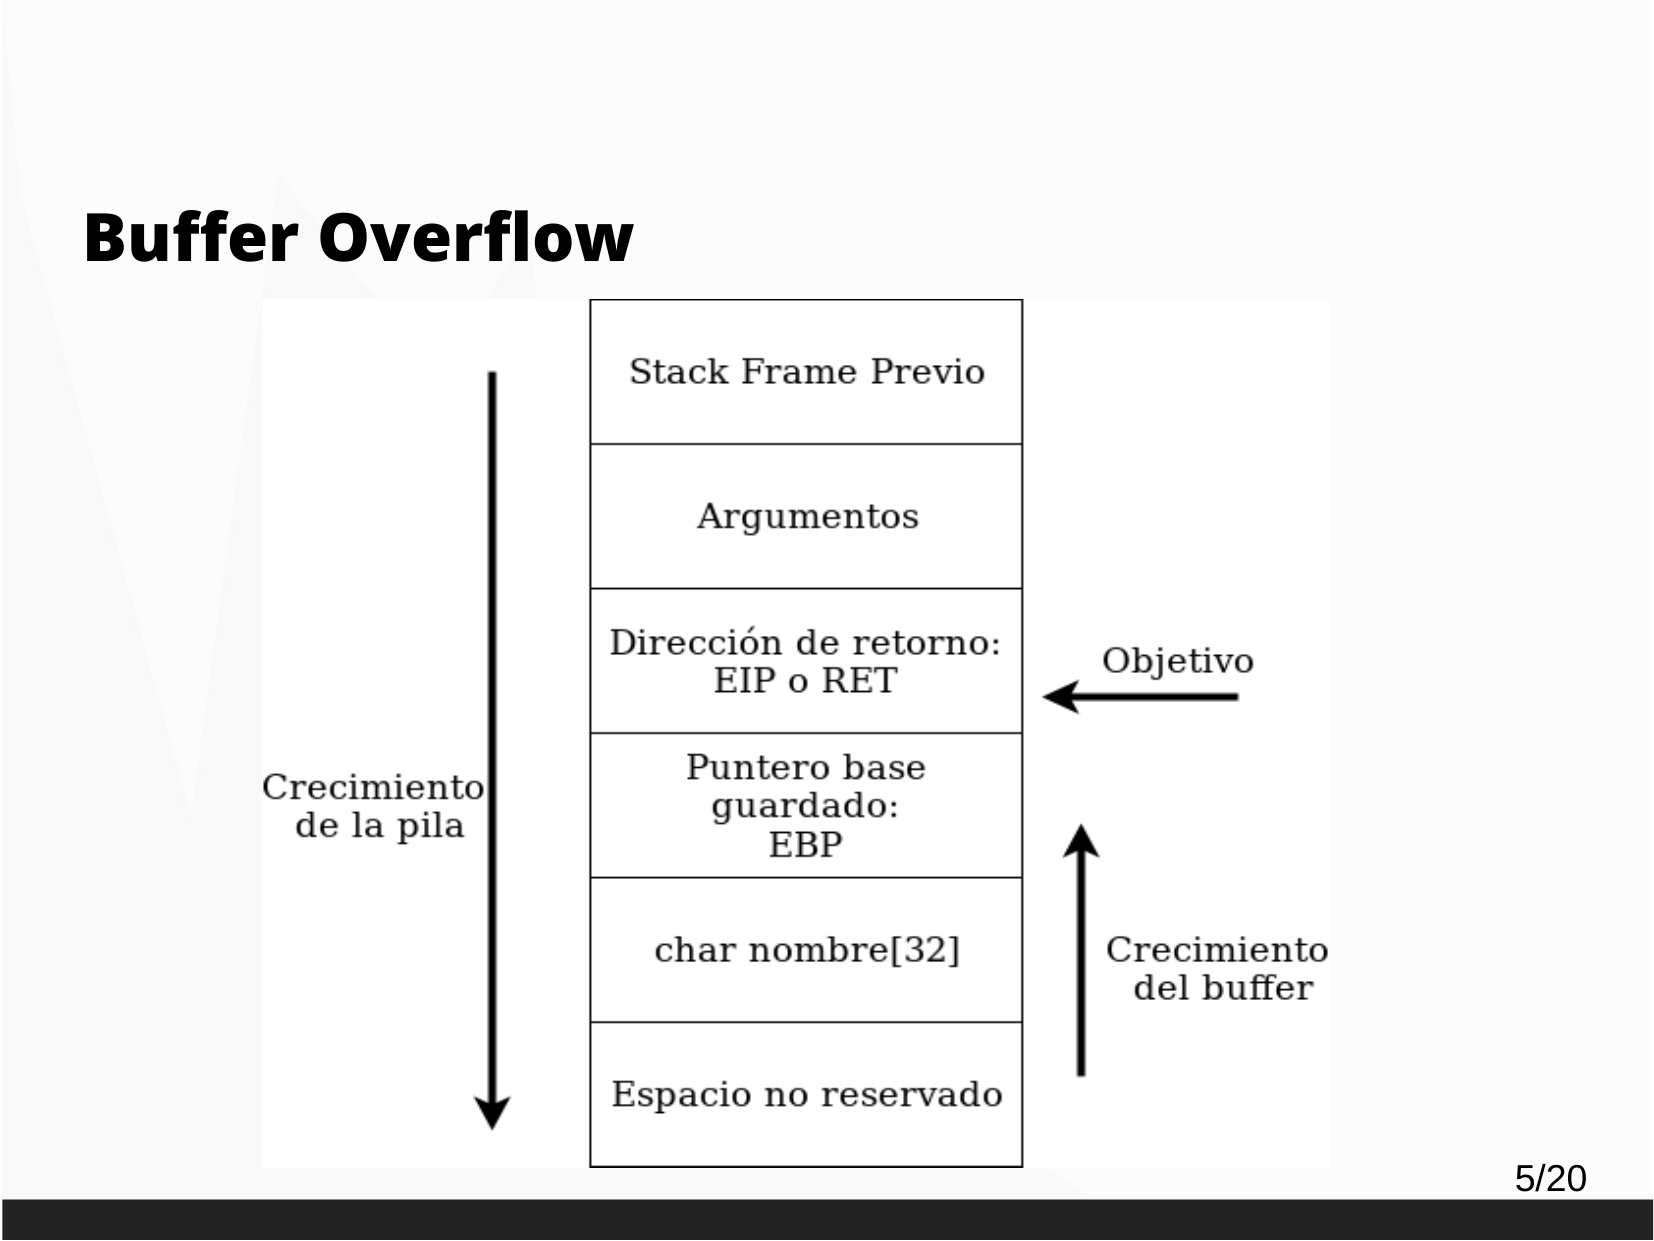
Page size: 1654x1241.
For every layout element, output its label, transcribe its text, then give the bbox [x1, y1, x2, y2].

title Buffer Overflow [82, 139, 1571, 332]
picture [2, 0, 1654, 1241]
text_box 5/20 [1500, 1149, 1651, 1201]
